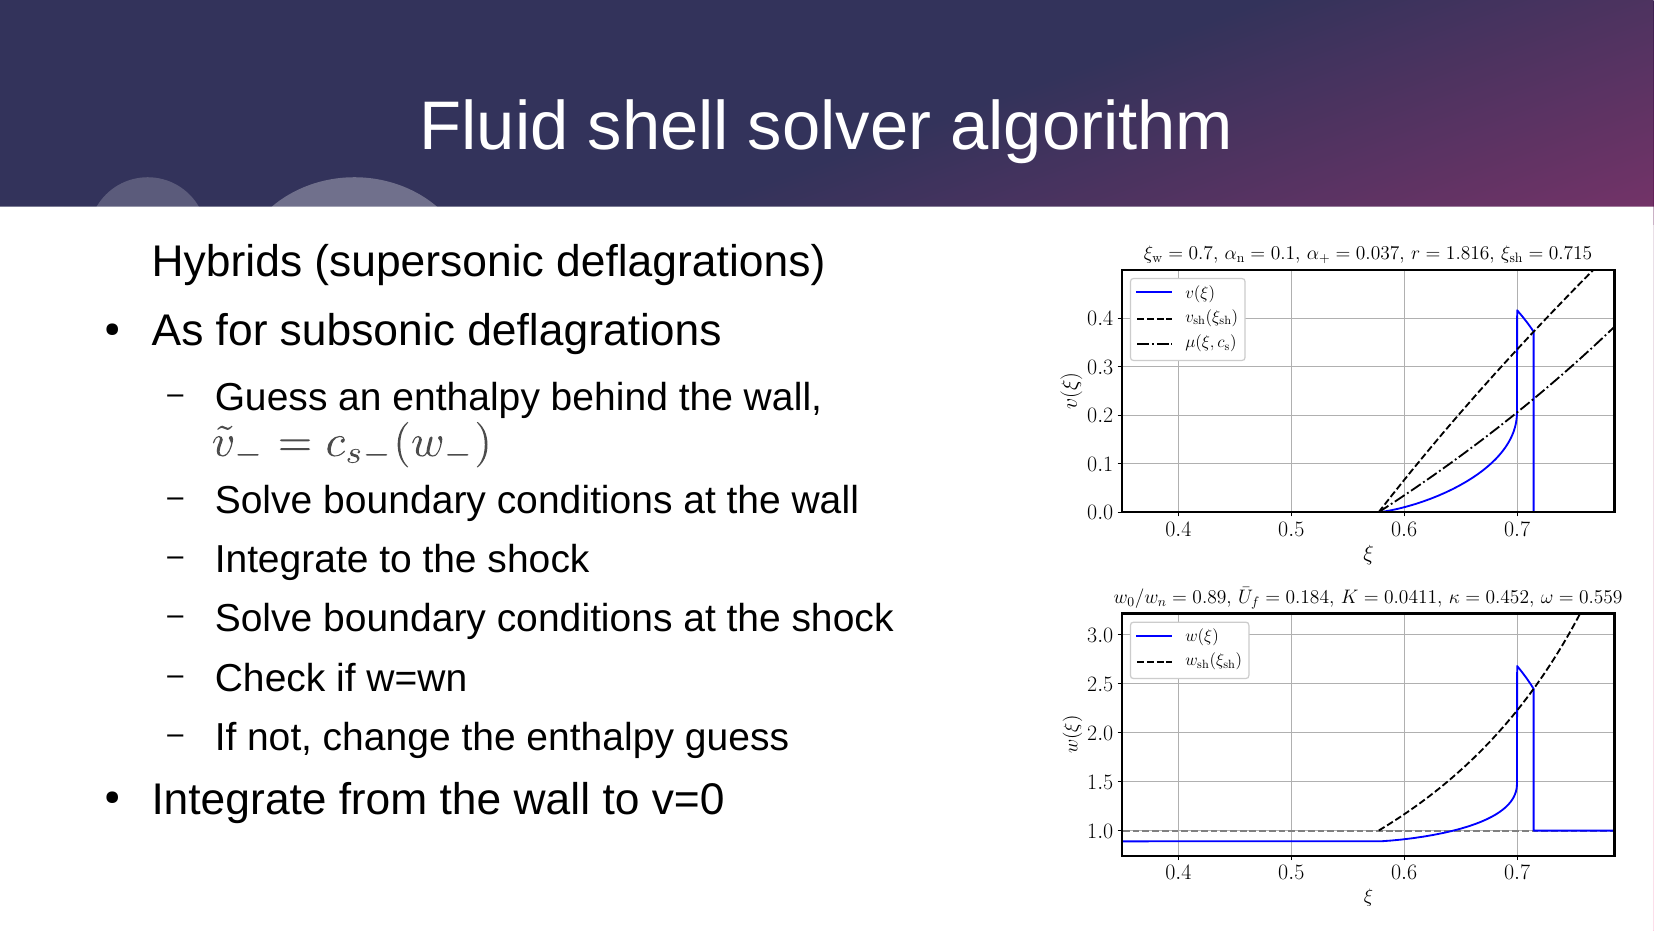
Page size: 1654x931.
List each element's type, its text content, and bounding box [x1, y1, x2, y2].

text_box [212, 421, 488, 468]
picture [1036, 225, 1654, 931]
title Fluid shell solver algorithm [88, 44, 1565, 207]
list Hybrids (supersonic deflagrations) As for subsonic deflagrations Guess an enthalpy behind the wall, Solve boundary conditions at the wall Integrate to the shock Solve boundary conditions at the shock Check if w=wn If not, change the enthalpy guess Integrate from the wall to v=0 [88, 236, 1036, 827]
